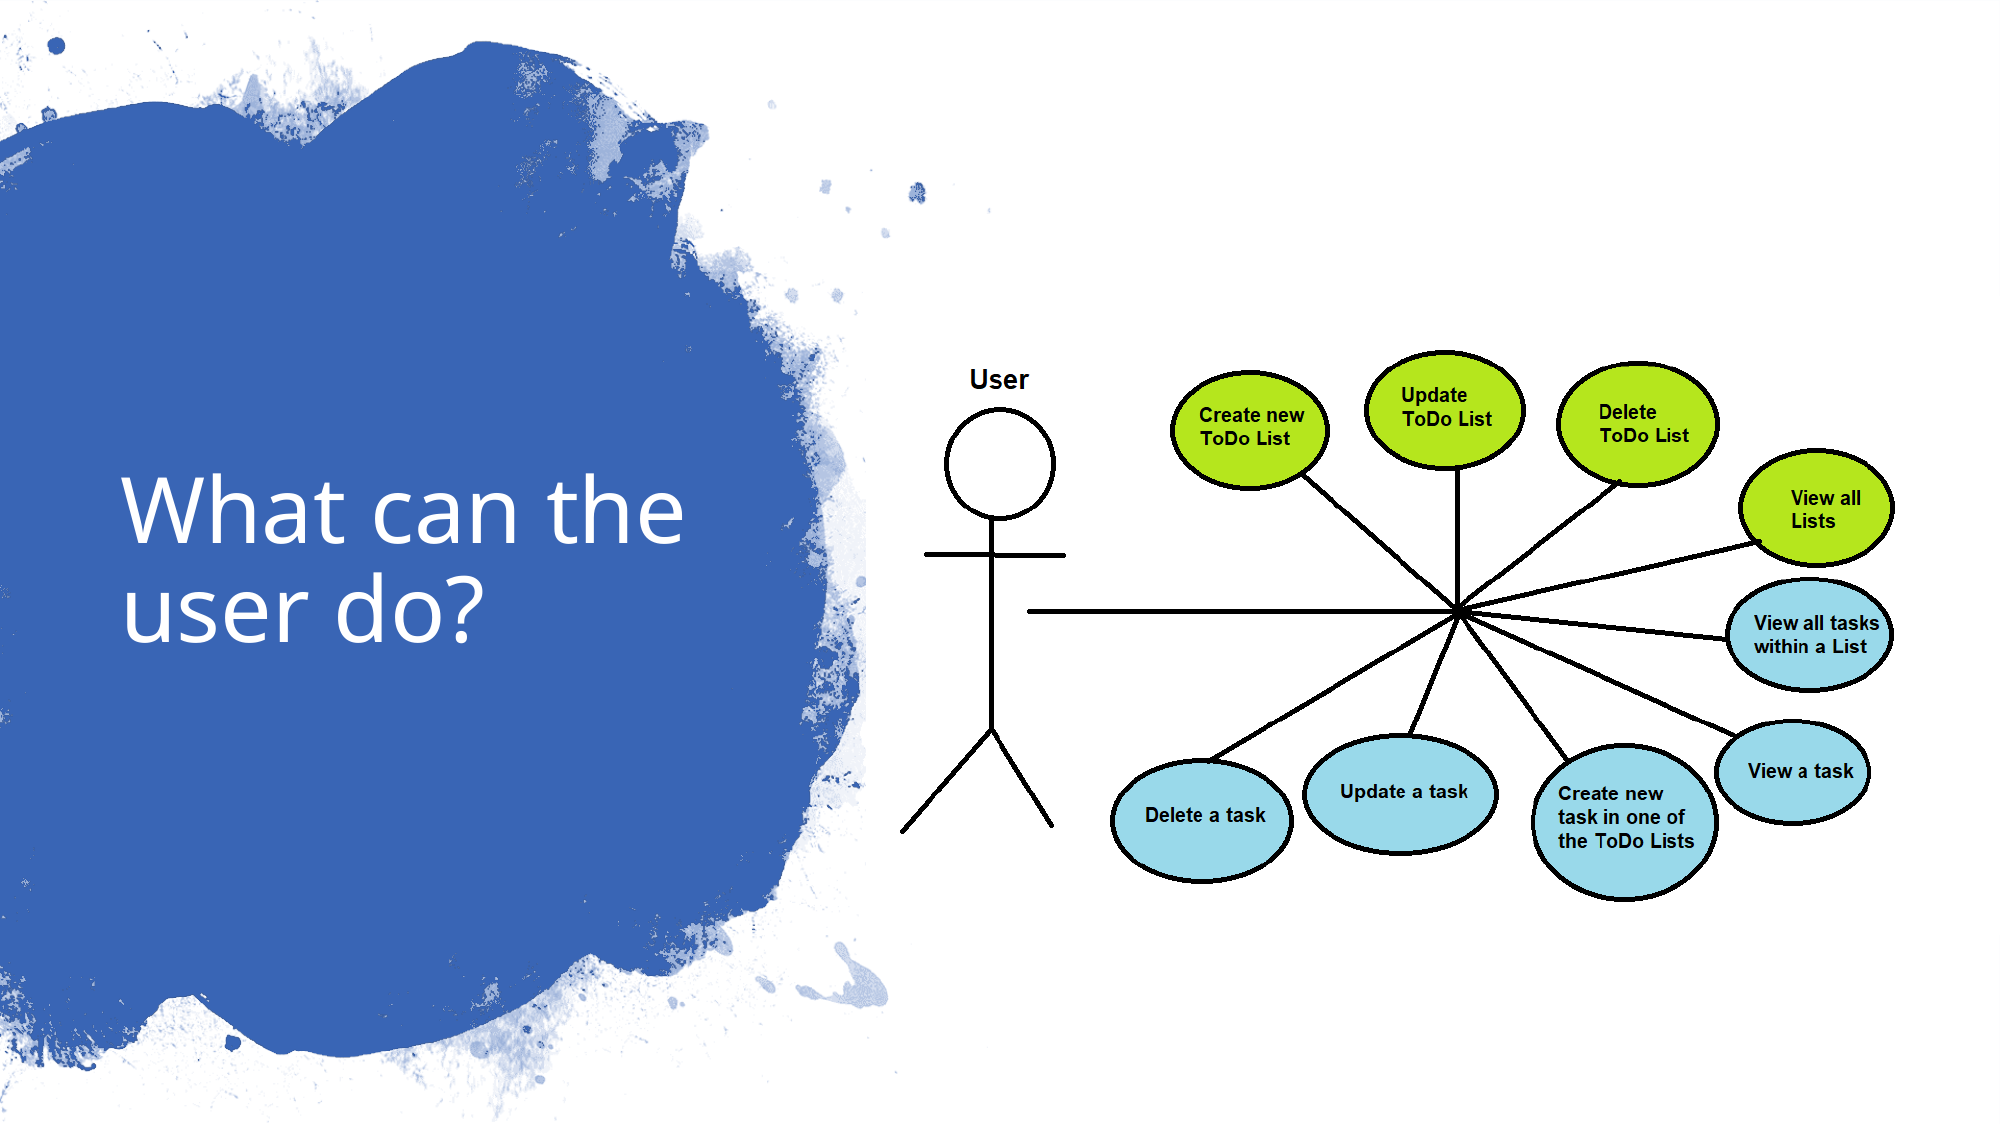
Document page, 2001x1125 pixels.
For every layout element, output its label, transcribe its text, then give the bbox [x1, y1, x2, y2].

title What can the user do? [105, 336, 707, 790]
picture [0, 0, 2000, 1125]
